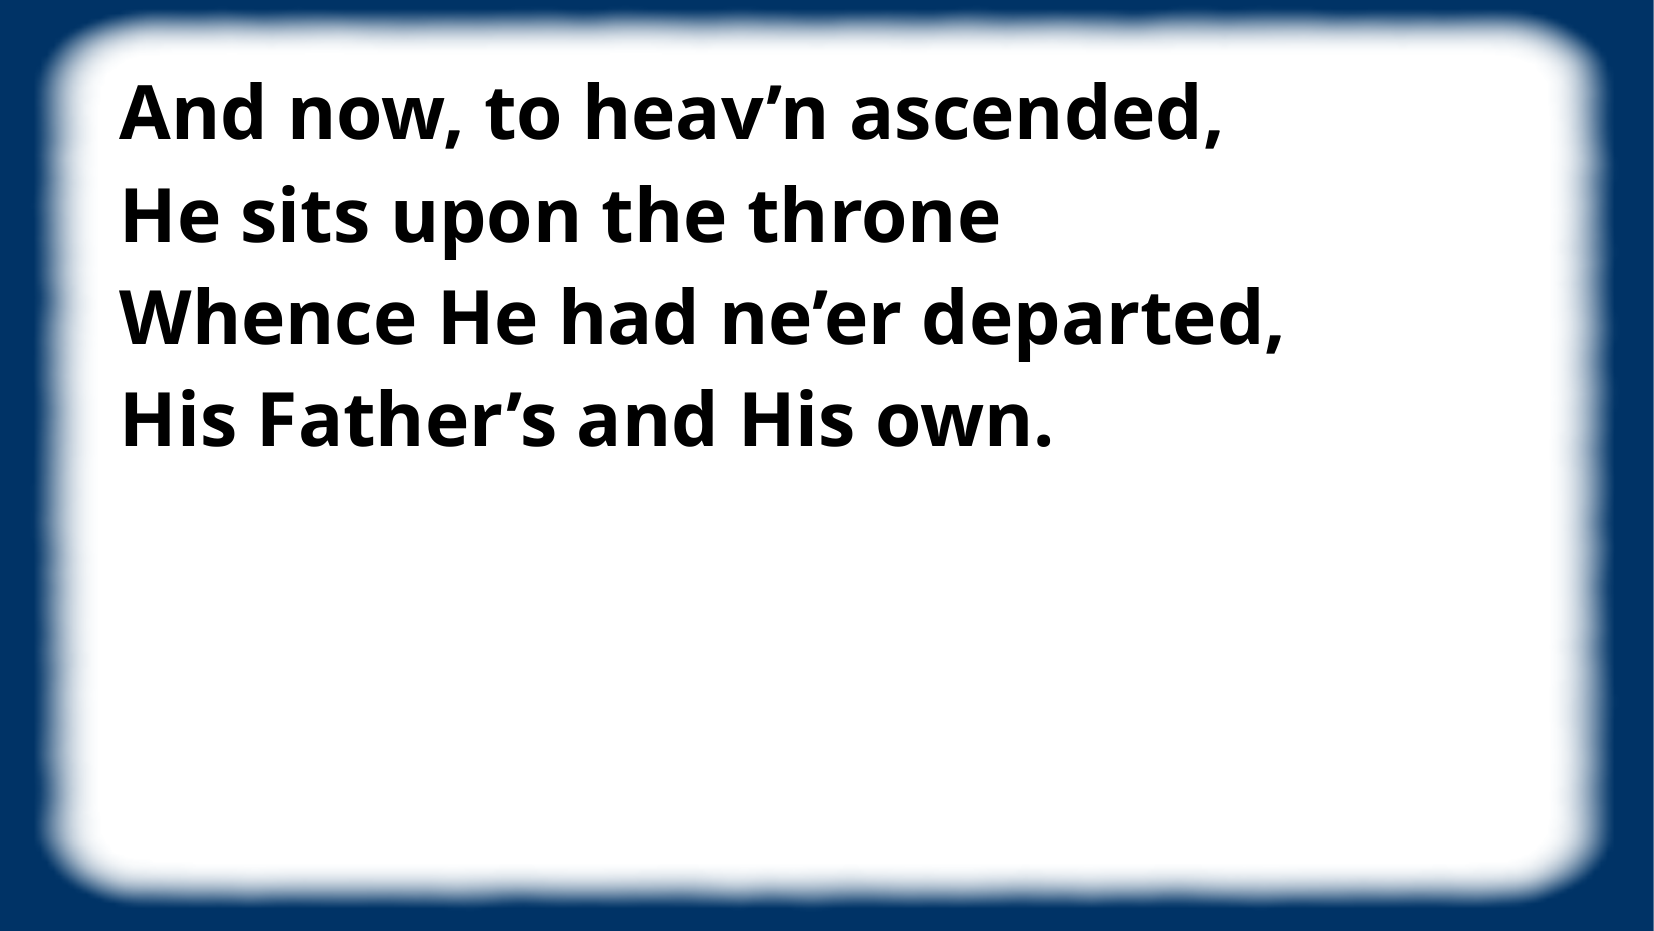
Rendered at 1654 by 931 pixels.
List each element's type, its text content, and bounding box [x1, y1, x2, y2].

picture [0, 0, 1654, 931]
text_box And now, to heav’n ascended, He sits upon the throne Whence He had ne’er departed, His Father’s and His own. [105, 52, 1561, 466]
